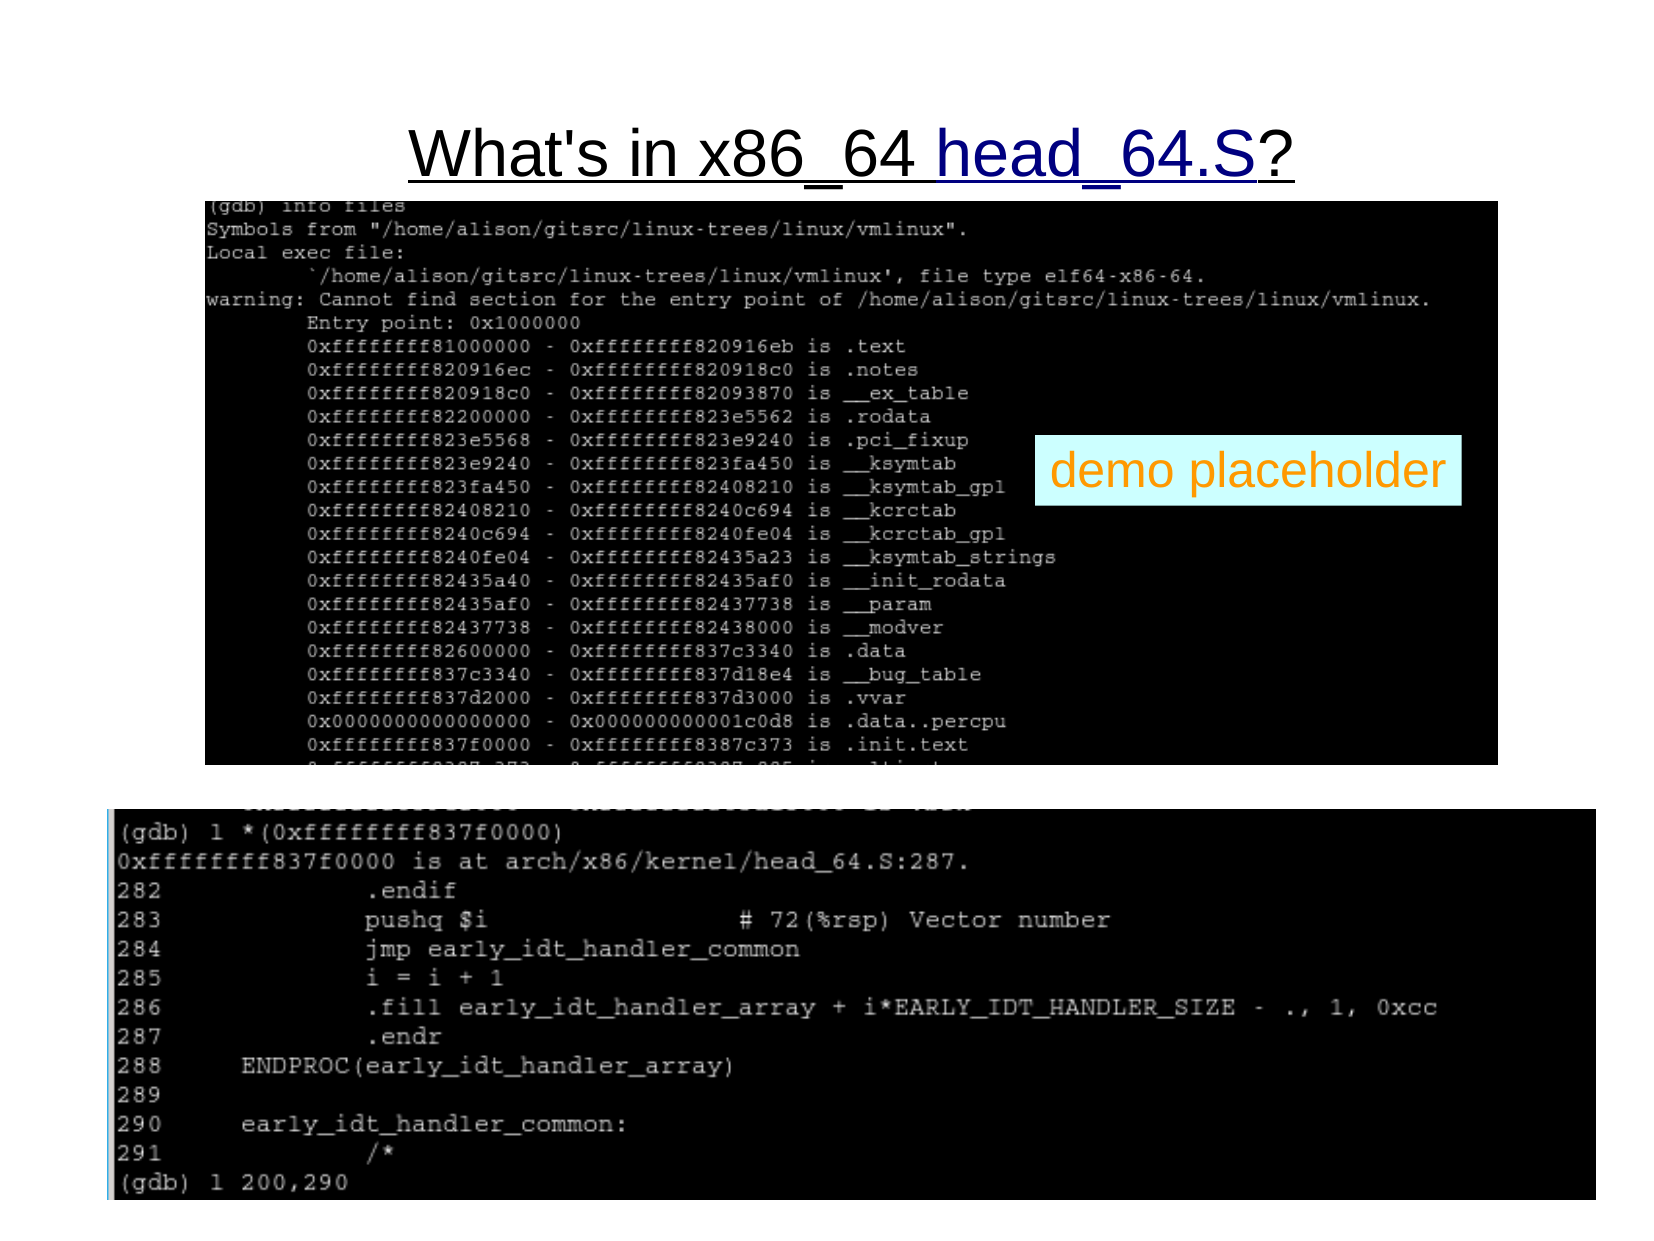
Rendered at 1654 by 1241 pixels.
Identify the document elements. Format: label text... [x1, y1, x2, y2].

title What's in x86_64 head_64.S? [107, 49, 1596, 257]
text_box demo placeholder [1035, 435, 1462, 497]
picture [205, 201, 1498, 766]
picture [107, 809, 1596, 1201]
